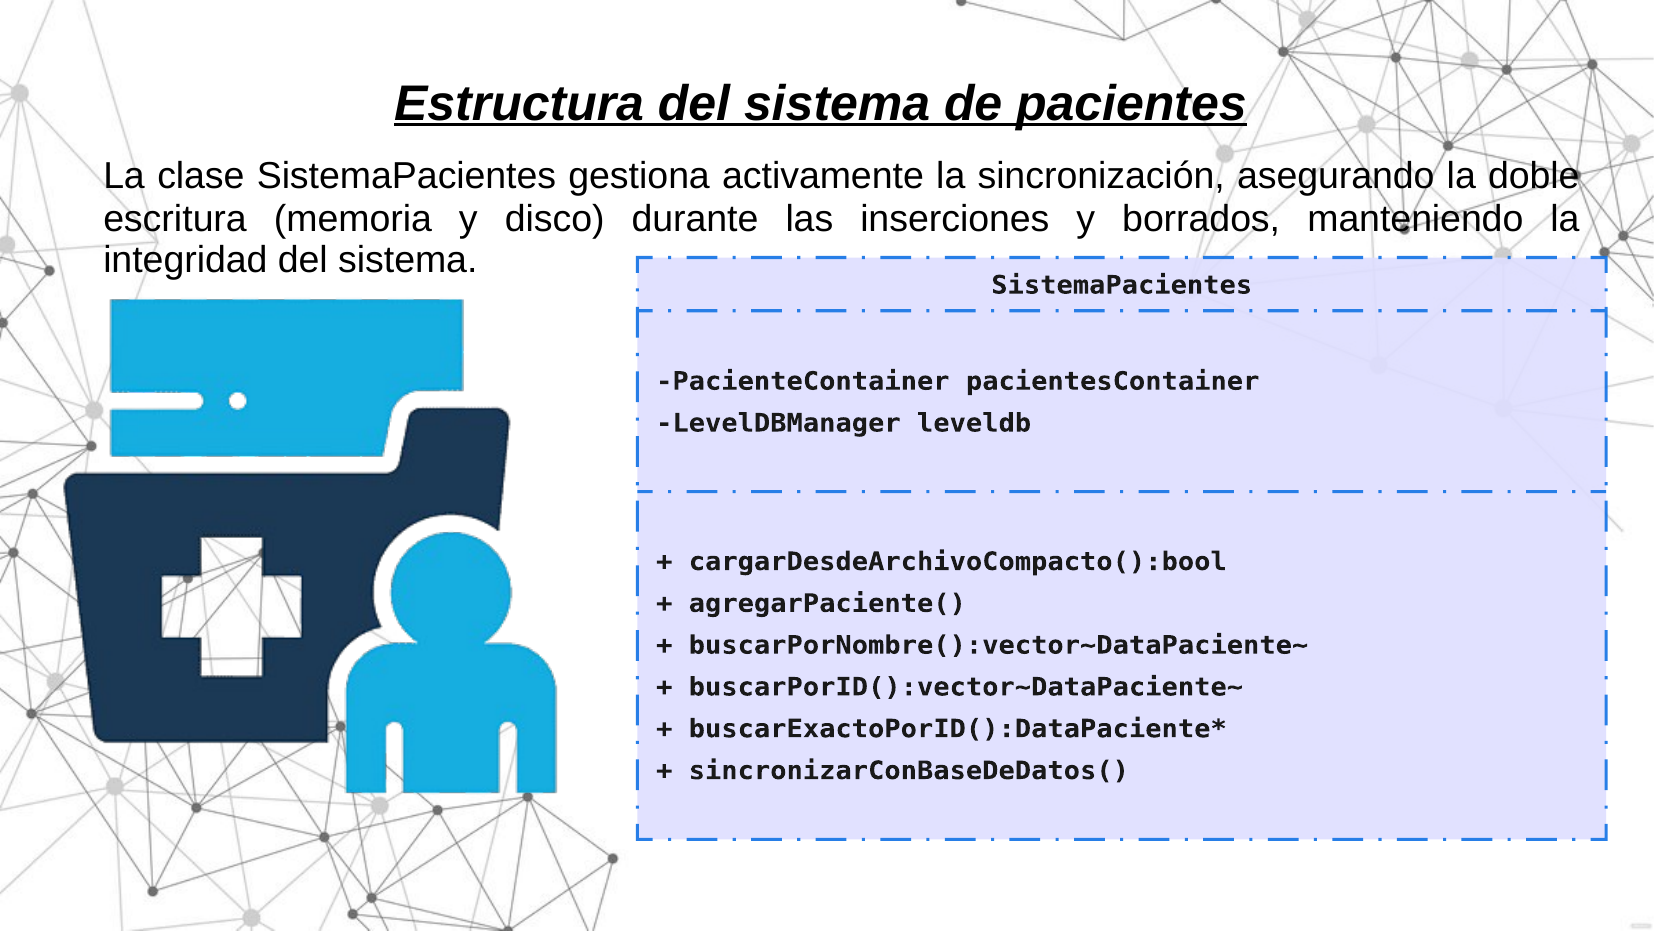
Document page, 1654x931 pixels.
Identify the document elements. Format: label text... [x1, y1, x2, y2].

text_box [0, 236, 621, 857]
text_box La clase SistemaPacientes gestiona activamente la sincronización, asegurando la doble escritura (memoria y disco) durante las inserciones y borrados, manteniendo la integridad del sistema. [88, 147, 1595, 289]
title Estructura del sistema de pacientes [383, 44, 1258, 147]
picture [619, 236, 1625, 857]
